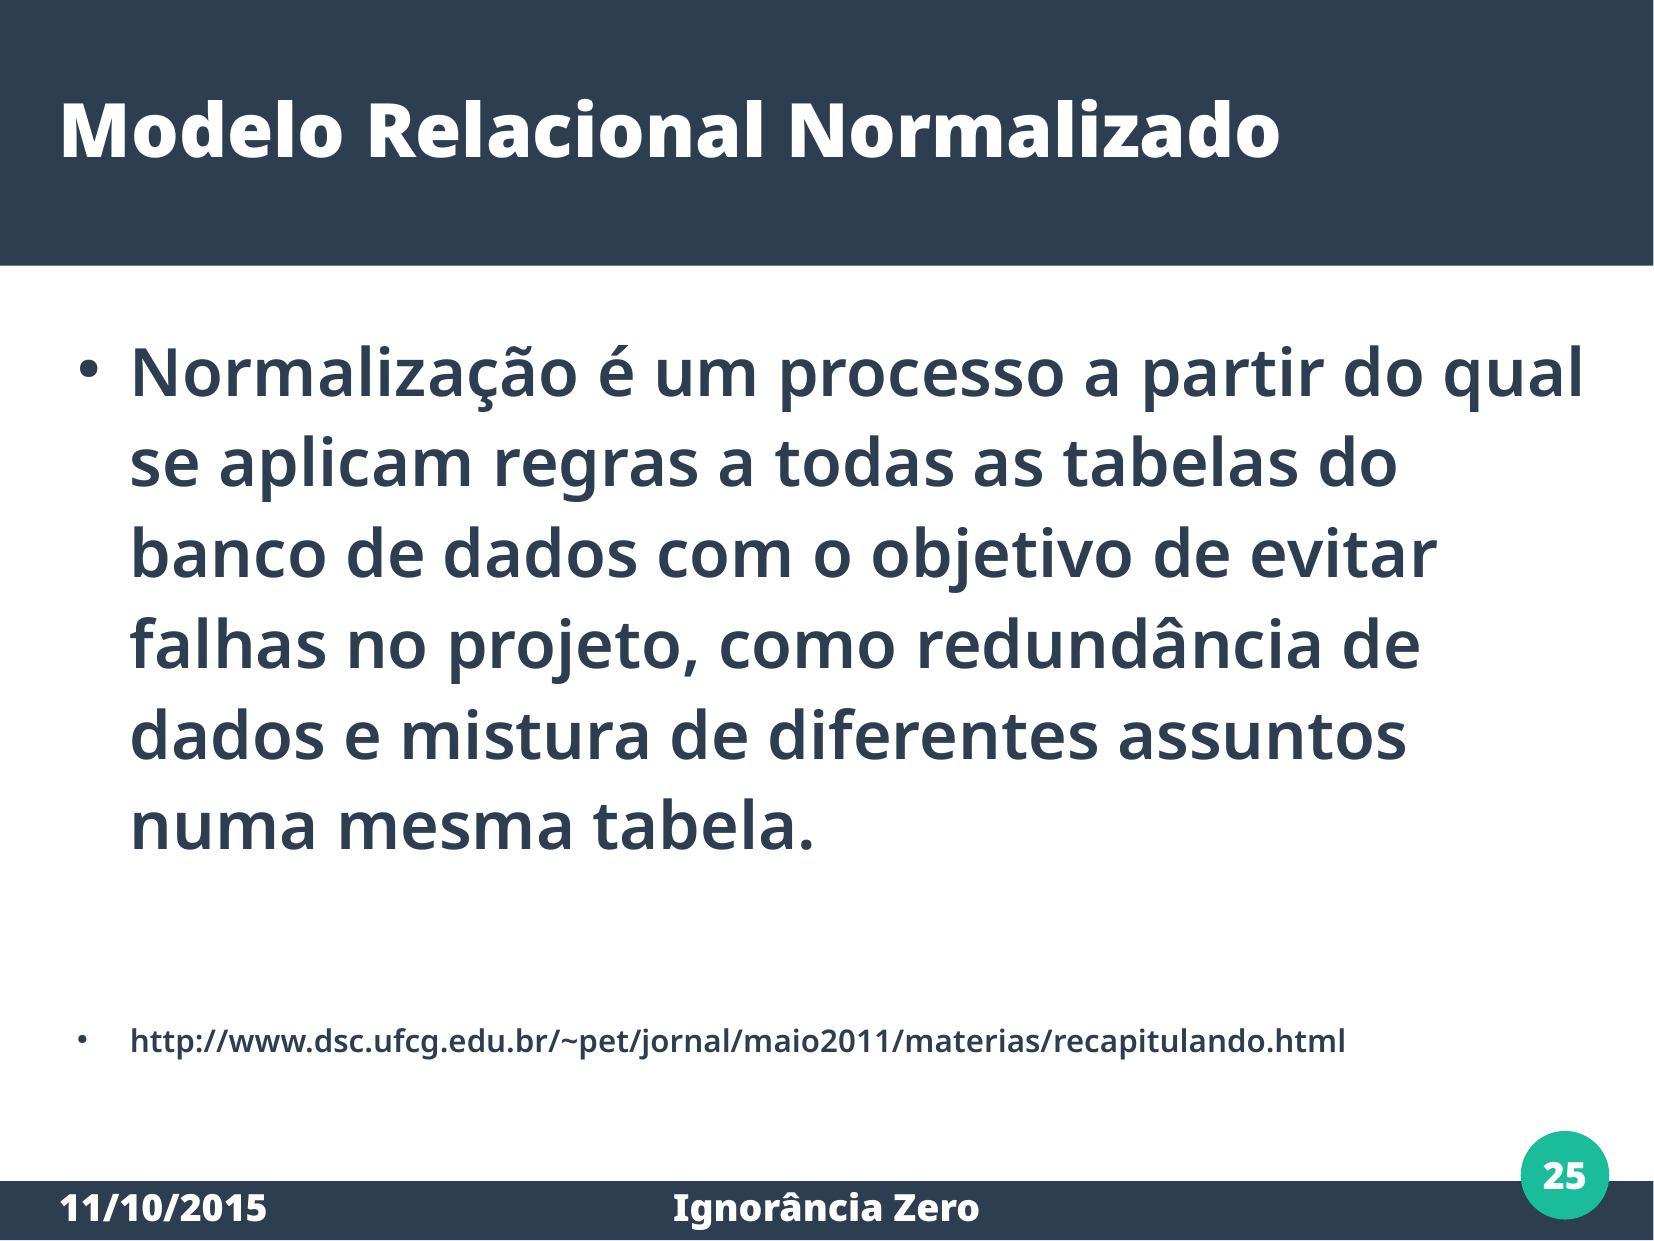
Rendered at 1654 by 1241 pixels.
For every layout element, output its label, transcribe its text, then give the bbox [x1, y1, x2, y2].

list Normalização é um processo a partir do qual se aplicam regras a todas as tabelas do banco de dados com o objetivo de evitar falhas no projeto, como redundância de dados e mistura de diferentes assuntos numa mesma tabela. http://www.dsc.ufcg.edu.br/~pet/jornal/maio2011/materias/recapitulando.html [59, 324, 1595, 1152]
title Modelo Relacional Normalizado [59, 49, 1595, 207]
